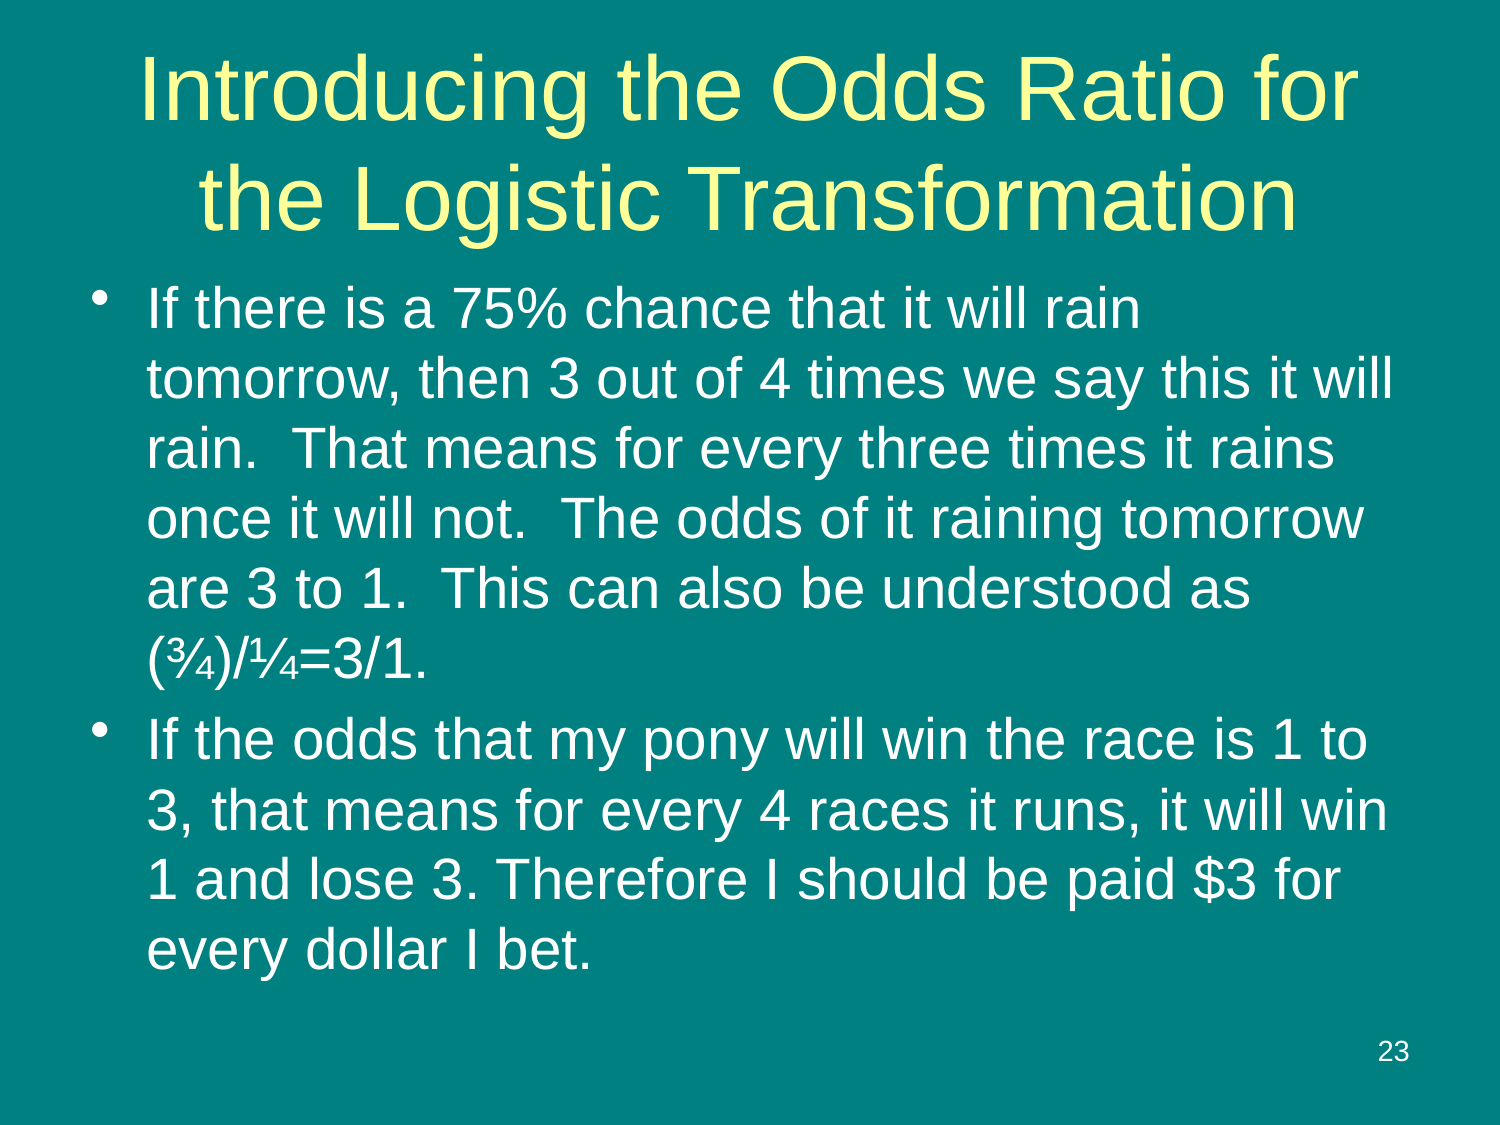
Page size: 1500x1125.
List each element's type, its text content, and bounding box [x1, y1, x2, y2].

list If there is a 75% chance that it will rain tomorrow, then 3 out of 4 times we say this it will rain. That means for every three times it rains once it will not. The odds of it raining tomorrow are 3 to 1. This can also be understood as (¾)/¼=3/1. If the odds that my pony will win the race is 1 to 3, that means for every 4 races it runs, it will win 1 and lose 3. Therefore I should be paid $3 for every dollar I bet. [75, 262, 1425, 1005]
title Introducing the Odds Ratio for the Logistic Transformation [75, 45, 1425, 233]
slide_number <number> [1074, 1024, 1425, 1103]
